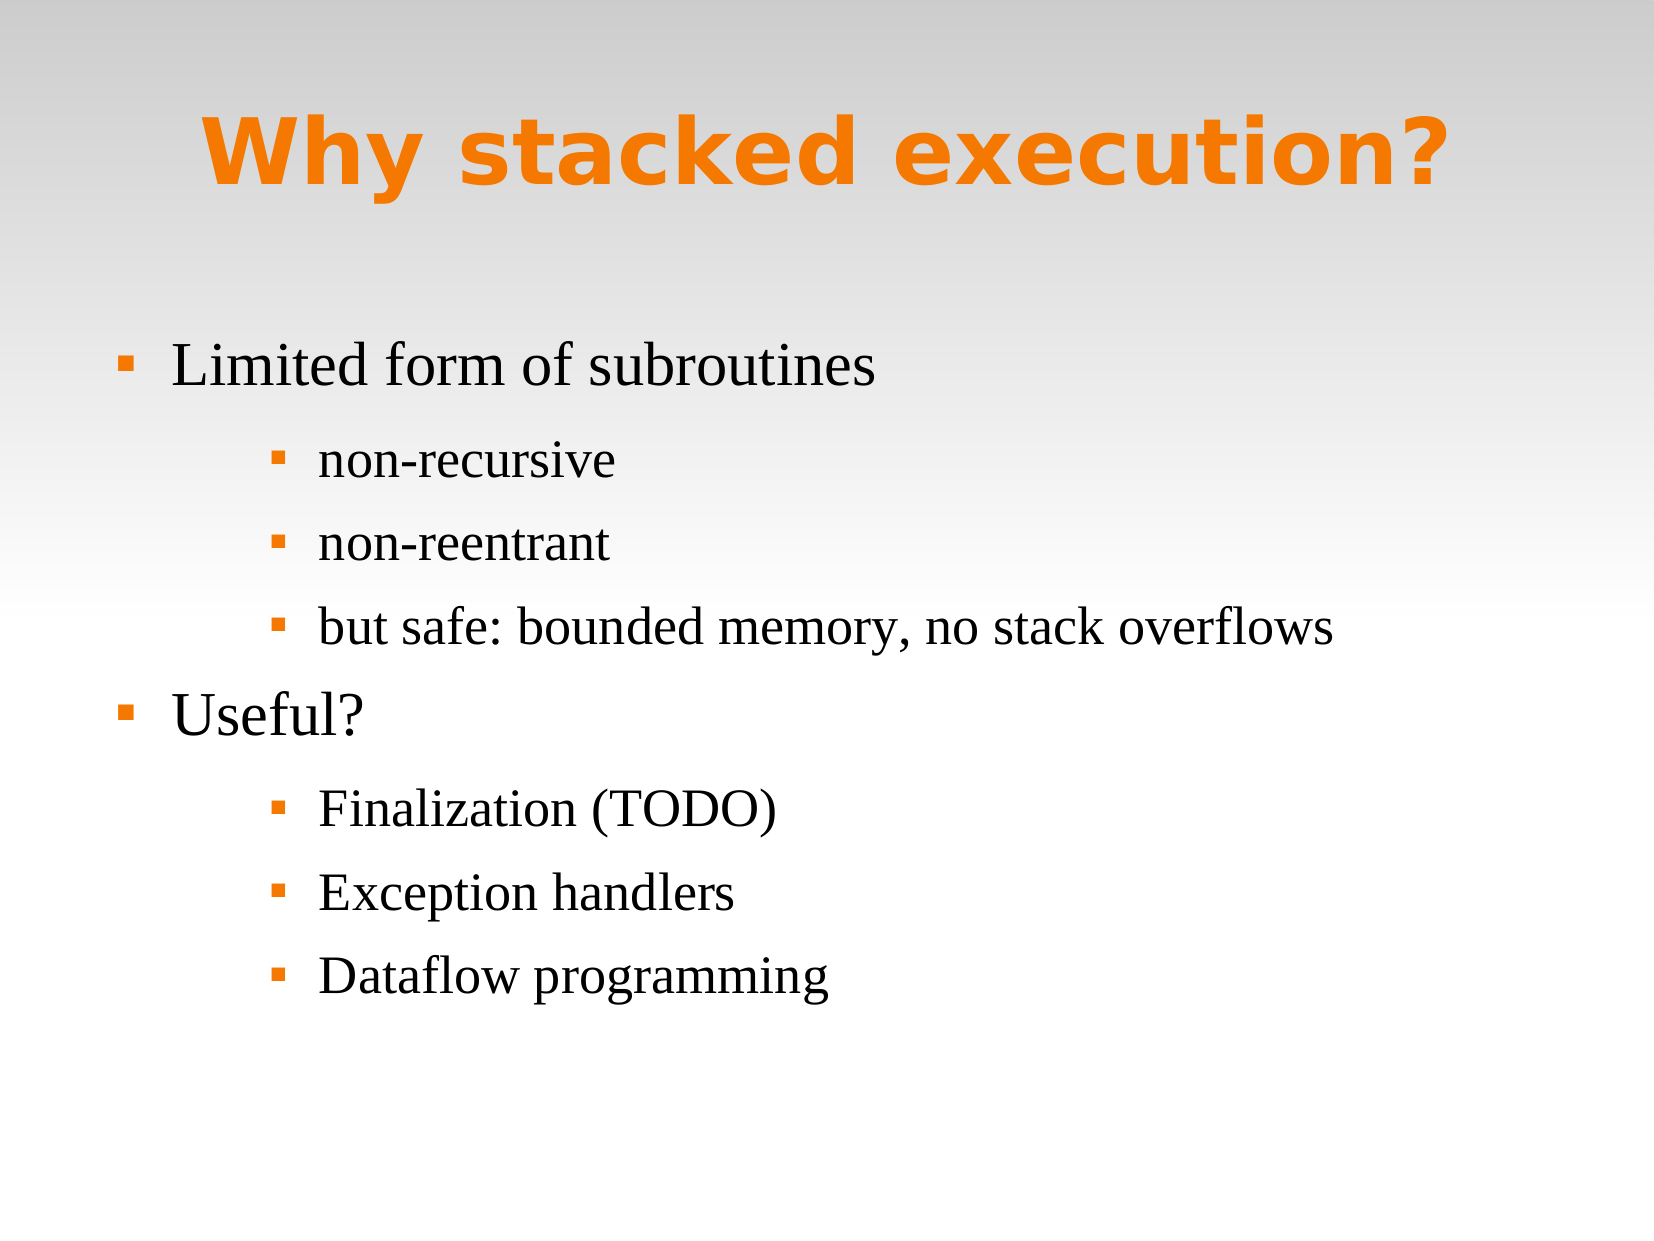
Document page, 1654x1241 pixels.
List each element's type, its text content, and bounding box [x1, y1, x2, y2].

list Limited form of subroutines non-recursive non-reentrant but safe: bounded memory, no stack overflows Useful? Finalization (TODO) Exception handlers Dataflow programming [82, 231, 1571, 1058]
title Why stacked execution? [82, 49, 1571, 231]
